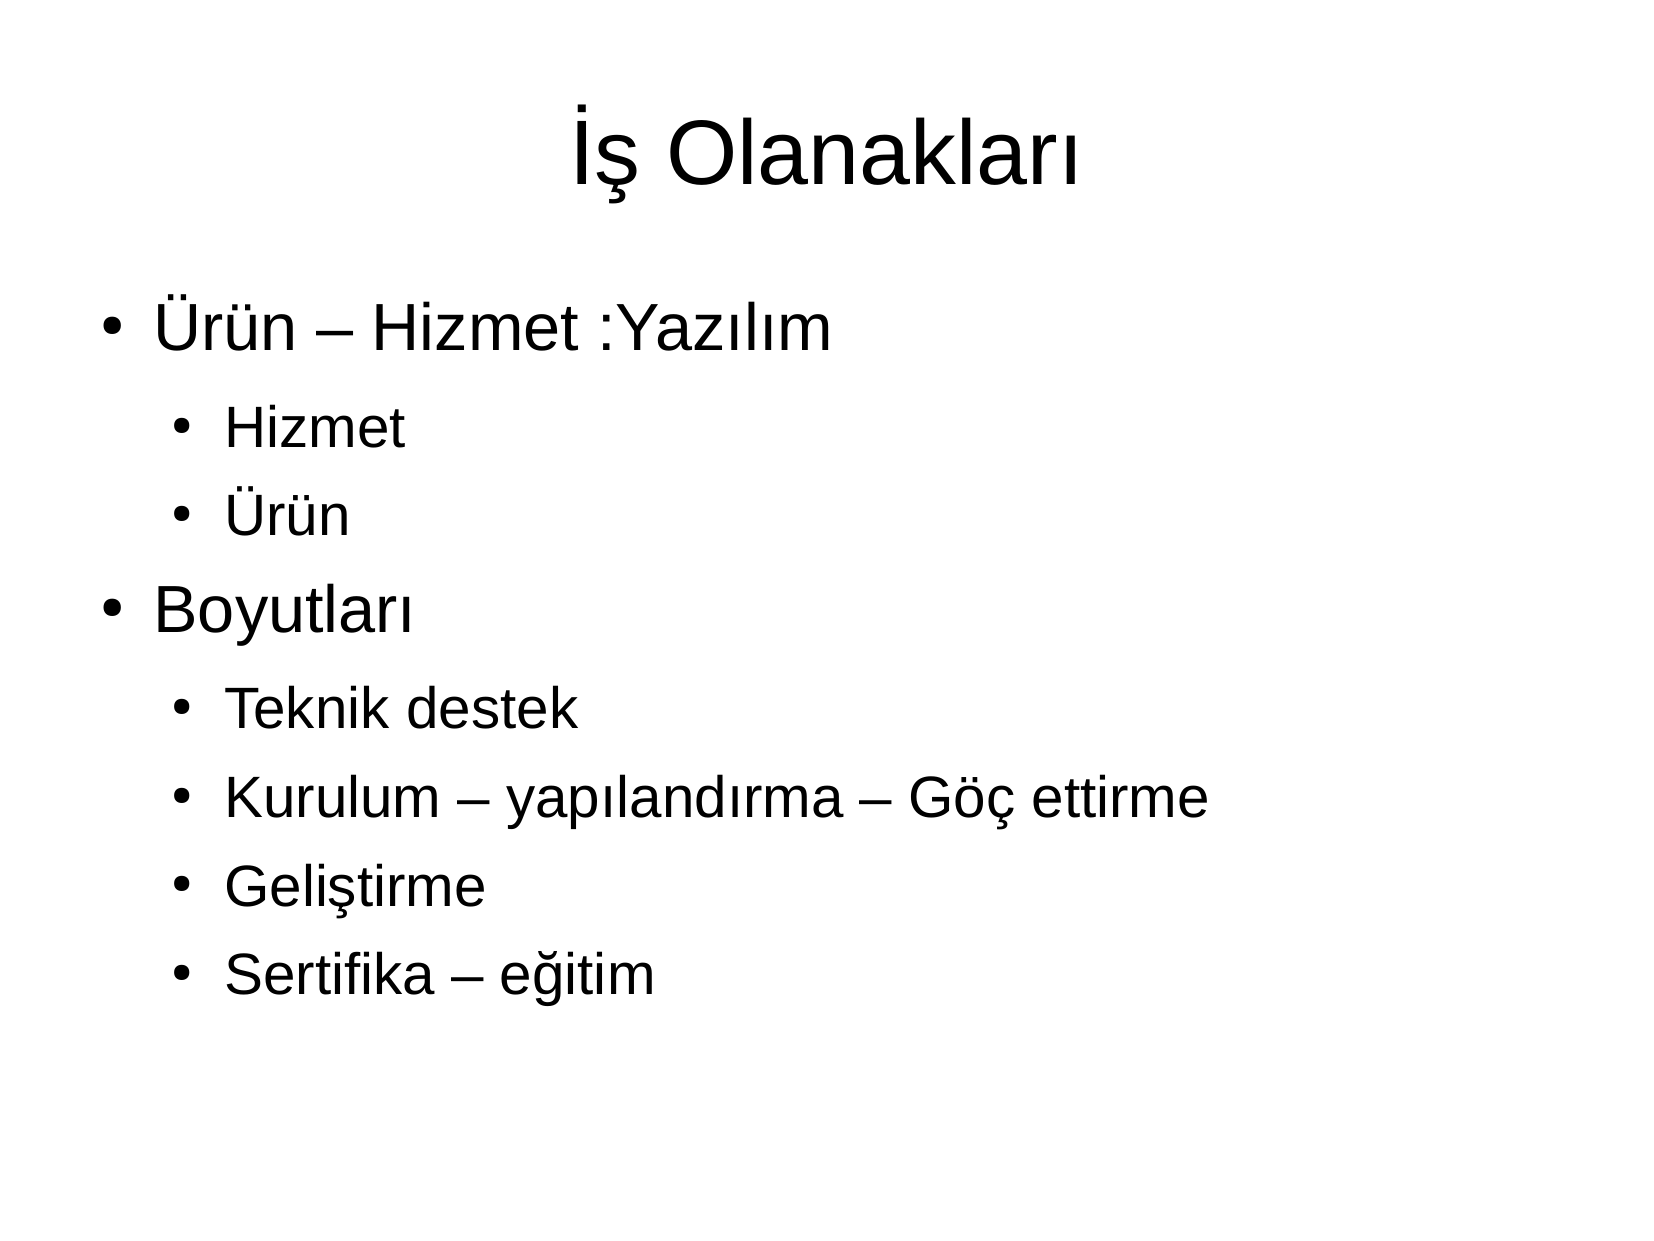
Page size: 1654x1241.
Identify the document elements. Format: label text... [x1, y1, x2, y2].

list Ürün – Hizmet :Yazılım Hizmet Ürün Boyutları Teknik destek Kurulum – yapılandırma – Göç ettirme Geliştirme Sertifika – eğitim [82, 290, 1571, 1109]
title İş Olanakları [82, 49, 1571, 257]
